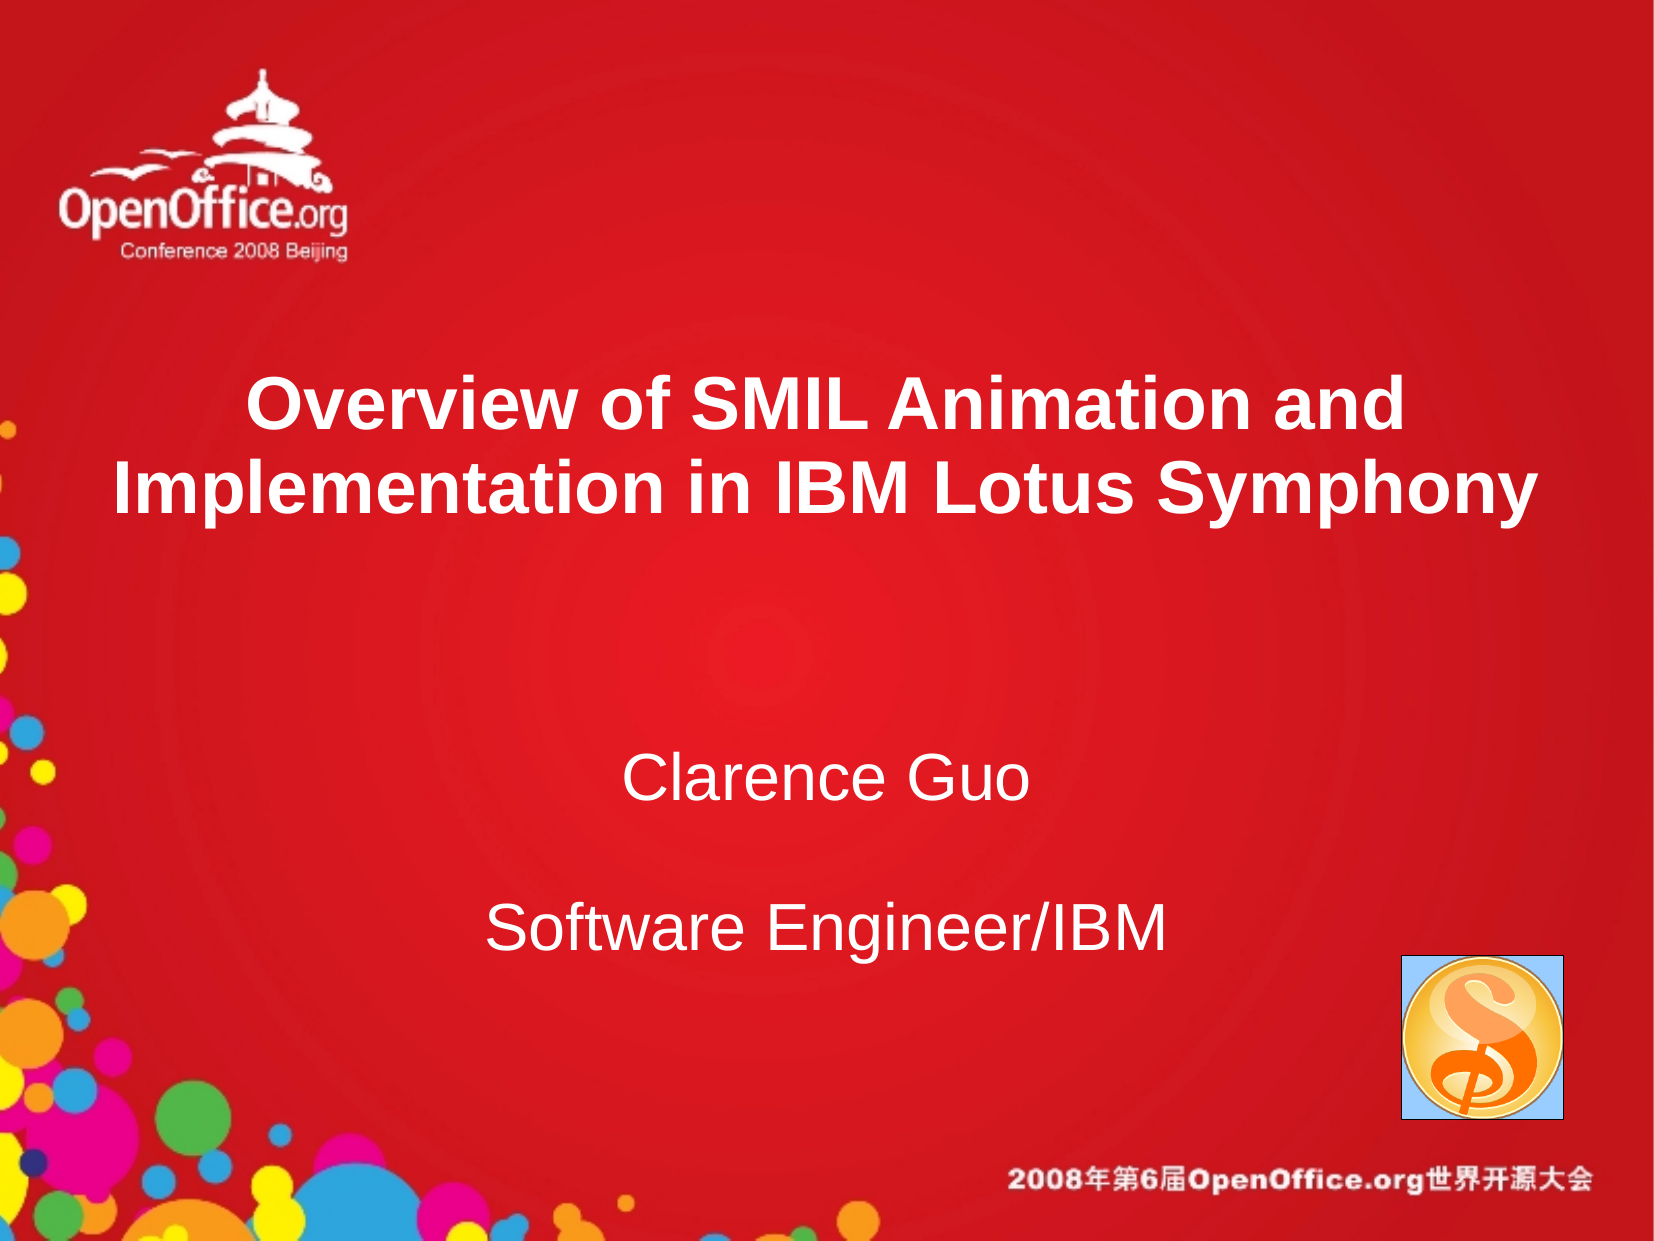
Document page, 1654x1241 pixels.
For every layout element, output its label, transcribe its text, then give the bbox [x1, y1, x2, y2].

subtitle Clarence Guo Software Engineer/IBM [82, 535, 1571, 1094]
title Overview of SMIL Animation and Implementation in IBM Lotus Symphony [82, 349, 1571, 535]
picture [0, 0, 1654, 1241]
